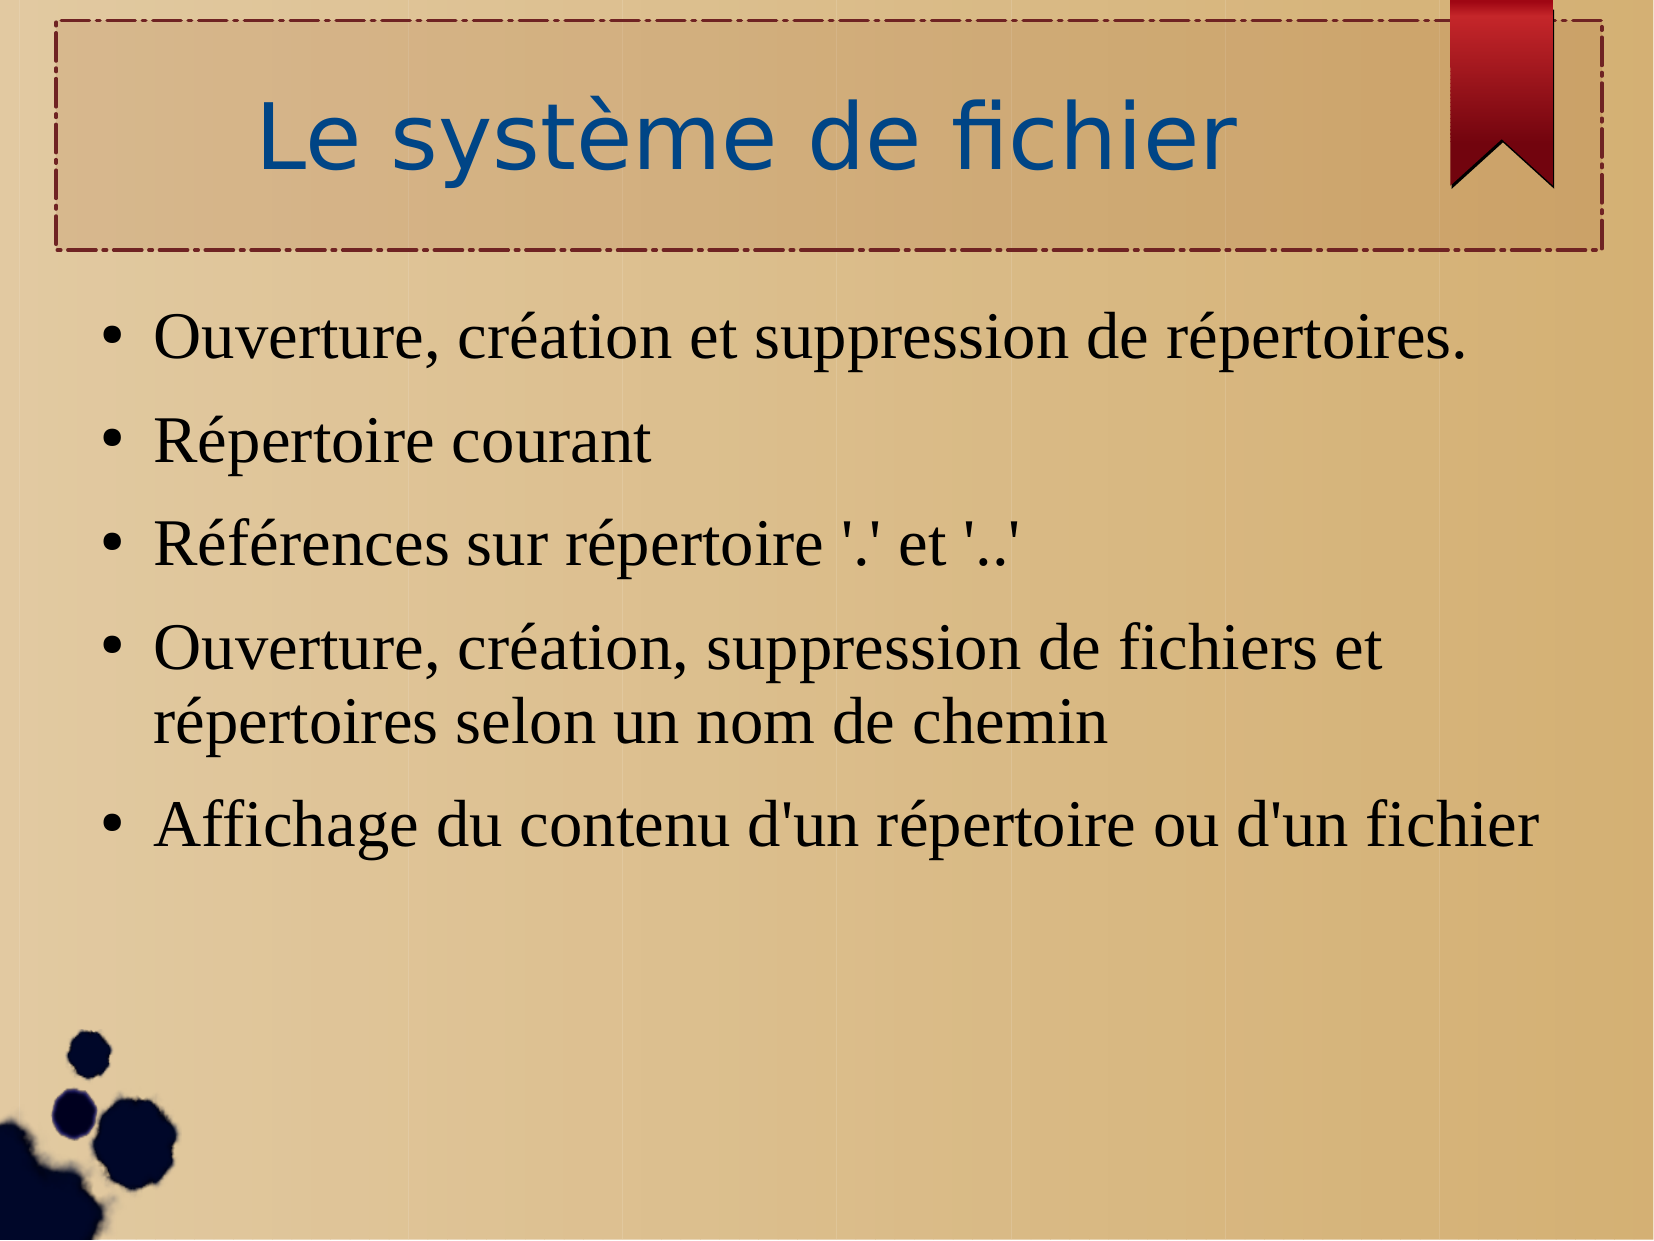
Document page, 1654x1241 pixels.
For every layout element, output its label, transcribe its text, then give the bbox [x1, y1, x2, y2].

title Le système de fichier [82, 47, 1412, 229]
list Ouverture, création et suppression de répertoires. Répertoire courant Références sur répertoire '.' et '..' Ouverture, création, suppression de fichiers et répertoires selon un nom de chemin Affichage du contenu d'un répertoire ou d'un fichier [82, 299, 1571, 1019]
